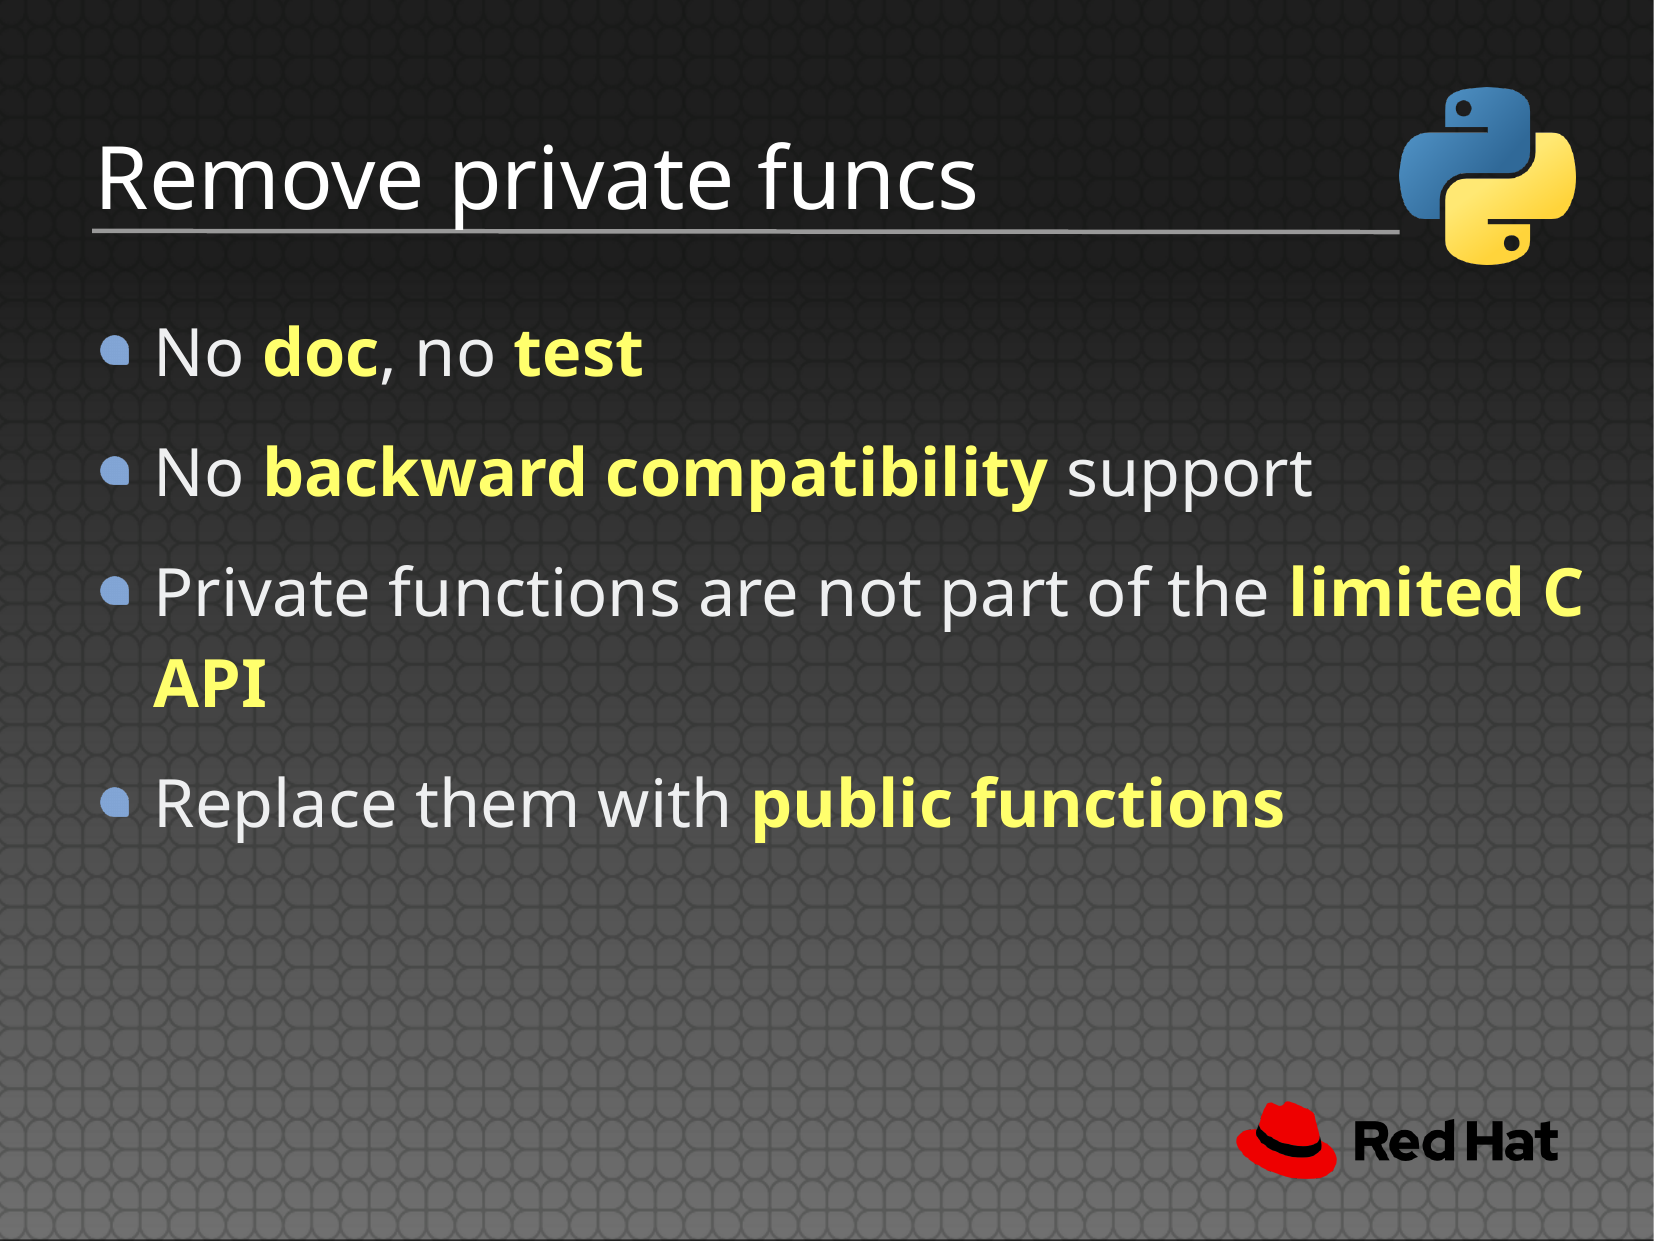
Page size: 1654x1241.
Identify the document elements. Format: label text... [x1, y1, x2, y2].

title Remove private funcs [94, 100, 1426, 251]
list No doc, no test No backward compatibility support Private functions are not part of the limited C API Replace them with public functions [82, 304, 1629, 1045]
picture [0, 0, 1654, 1241]
